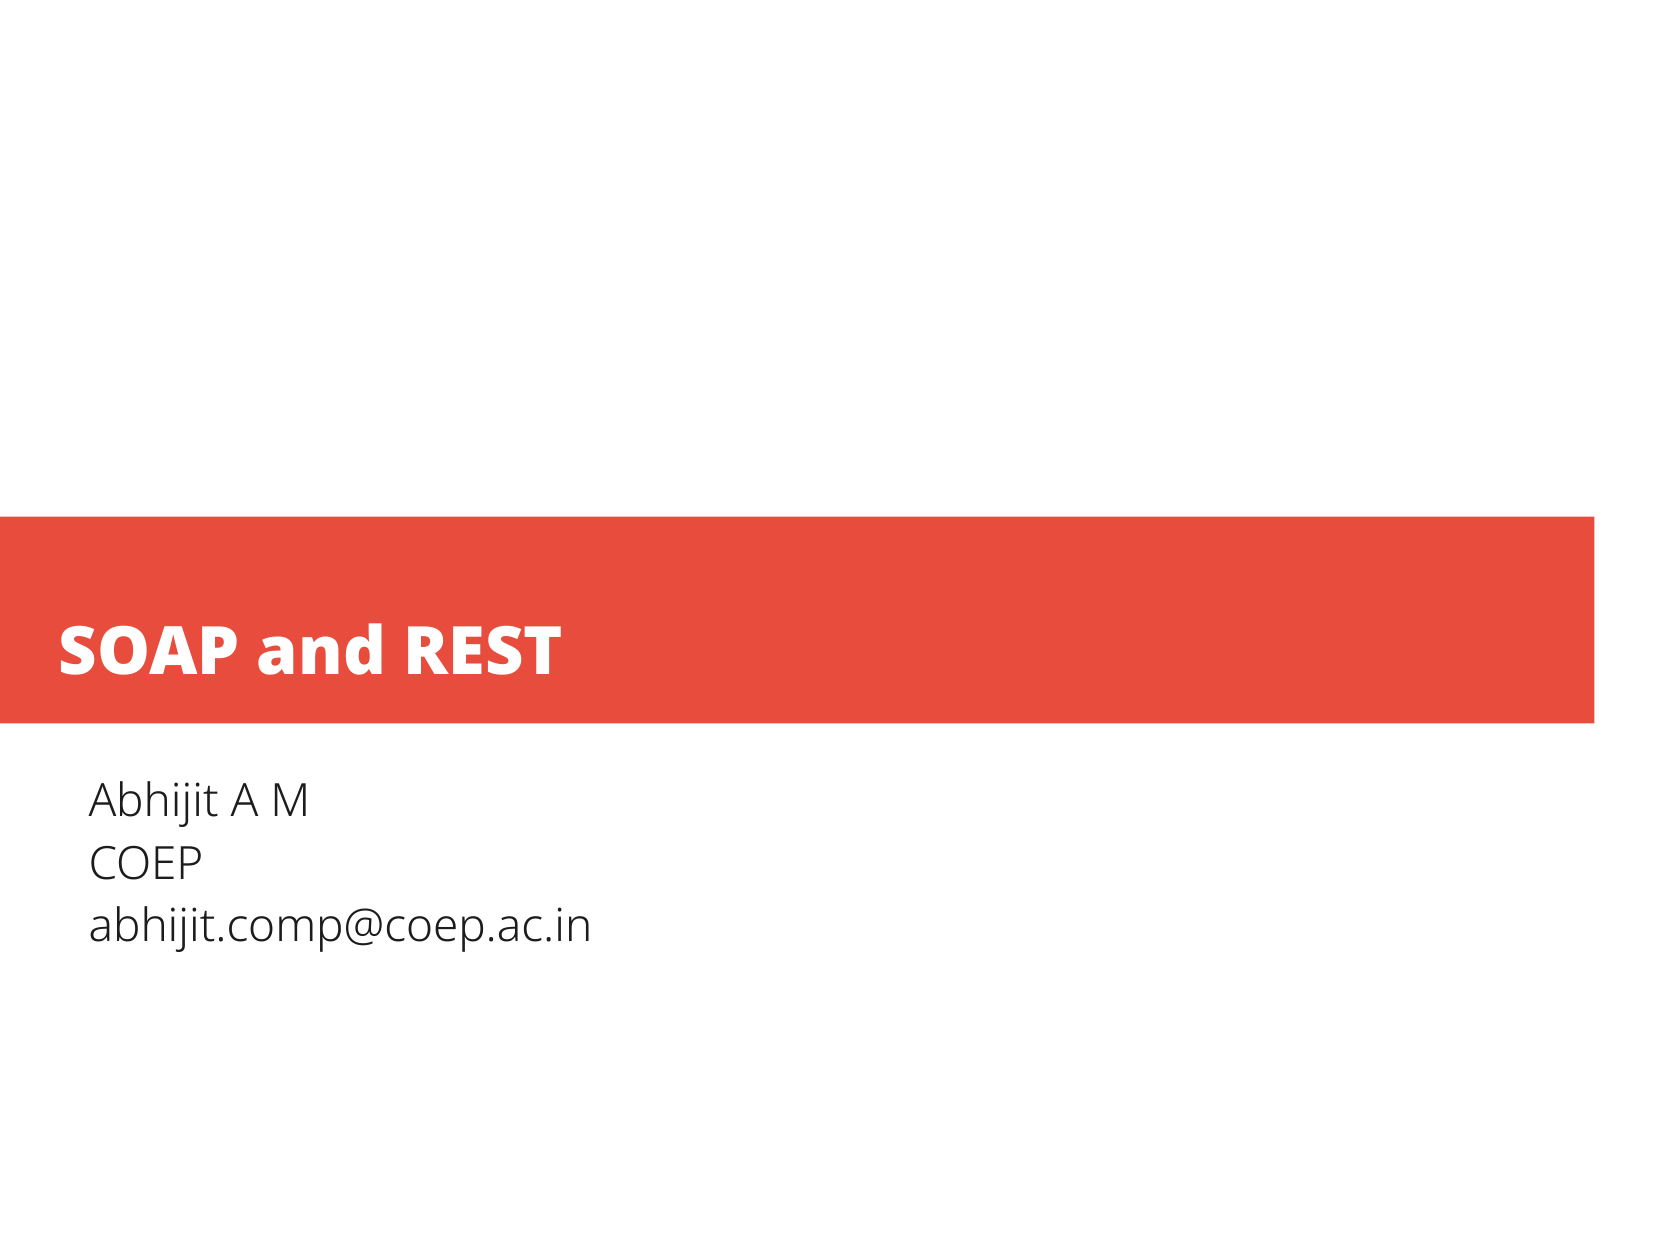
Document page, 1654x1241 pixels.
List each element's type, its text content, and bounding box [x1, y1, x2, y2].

subtitle Abhijit A M COEP abhijit.comp@coep.ac.in [88, 767, 1595, 1182]
title SOAP and REST [59, 546, 1595, 694]
